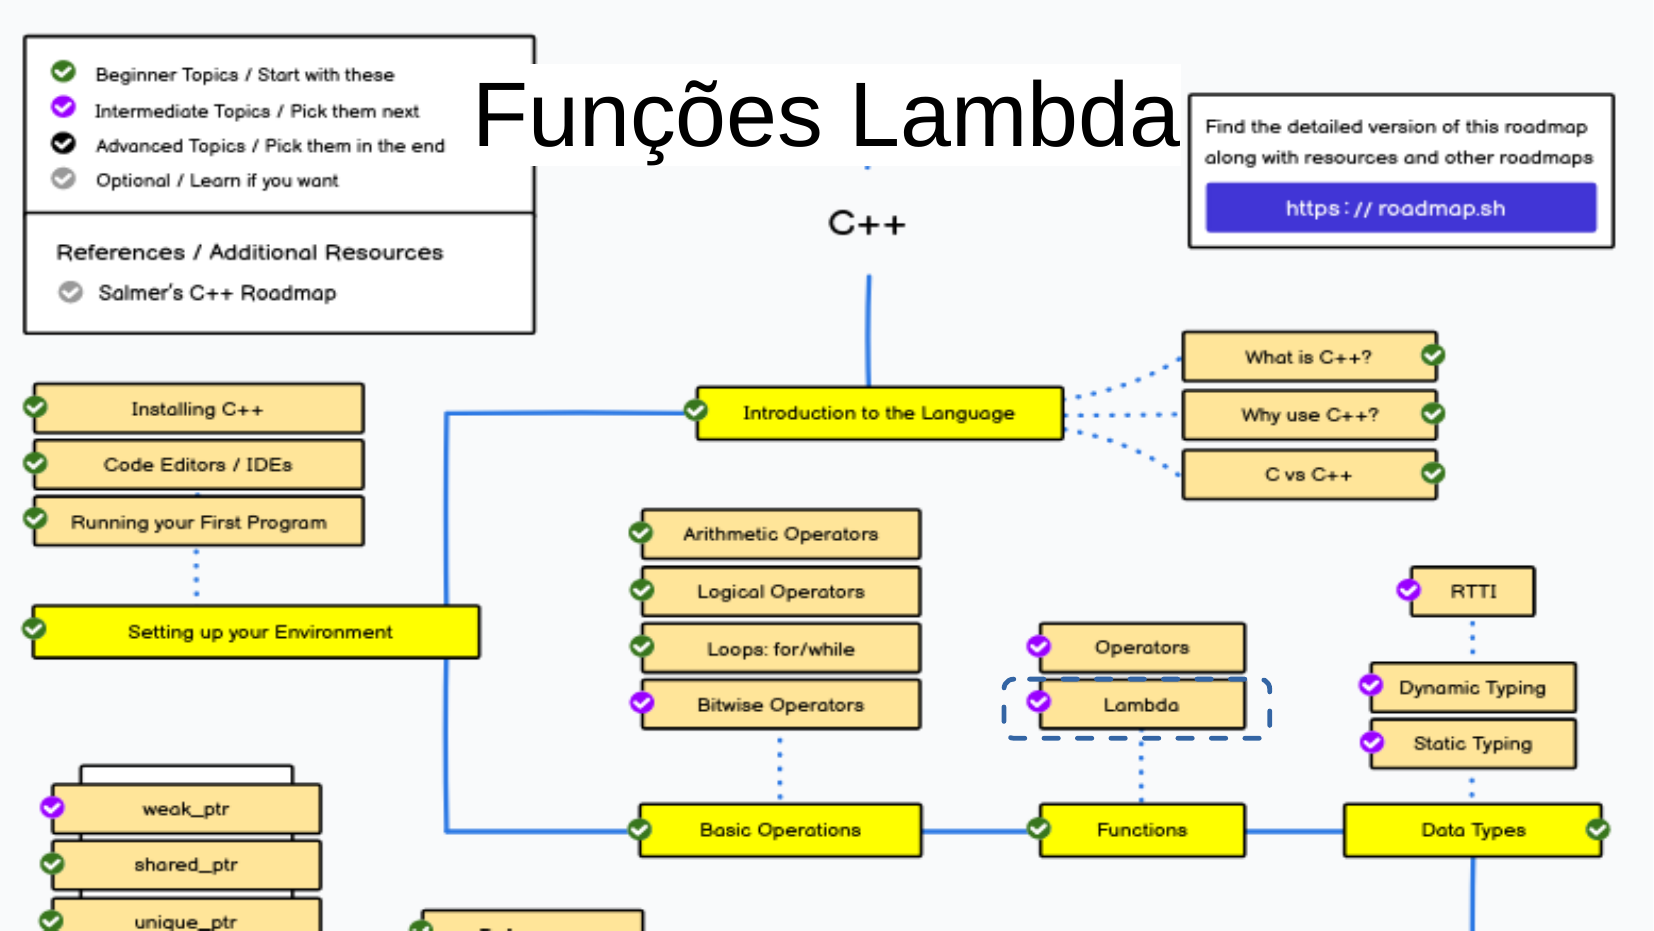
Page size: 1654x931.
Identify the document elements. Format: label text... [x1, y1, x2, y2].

picture [0, 0, 1654, 931]
title Funções Lambda [82, 37, 1571, 193]
